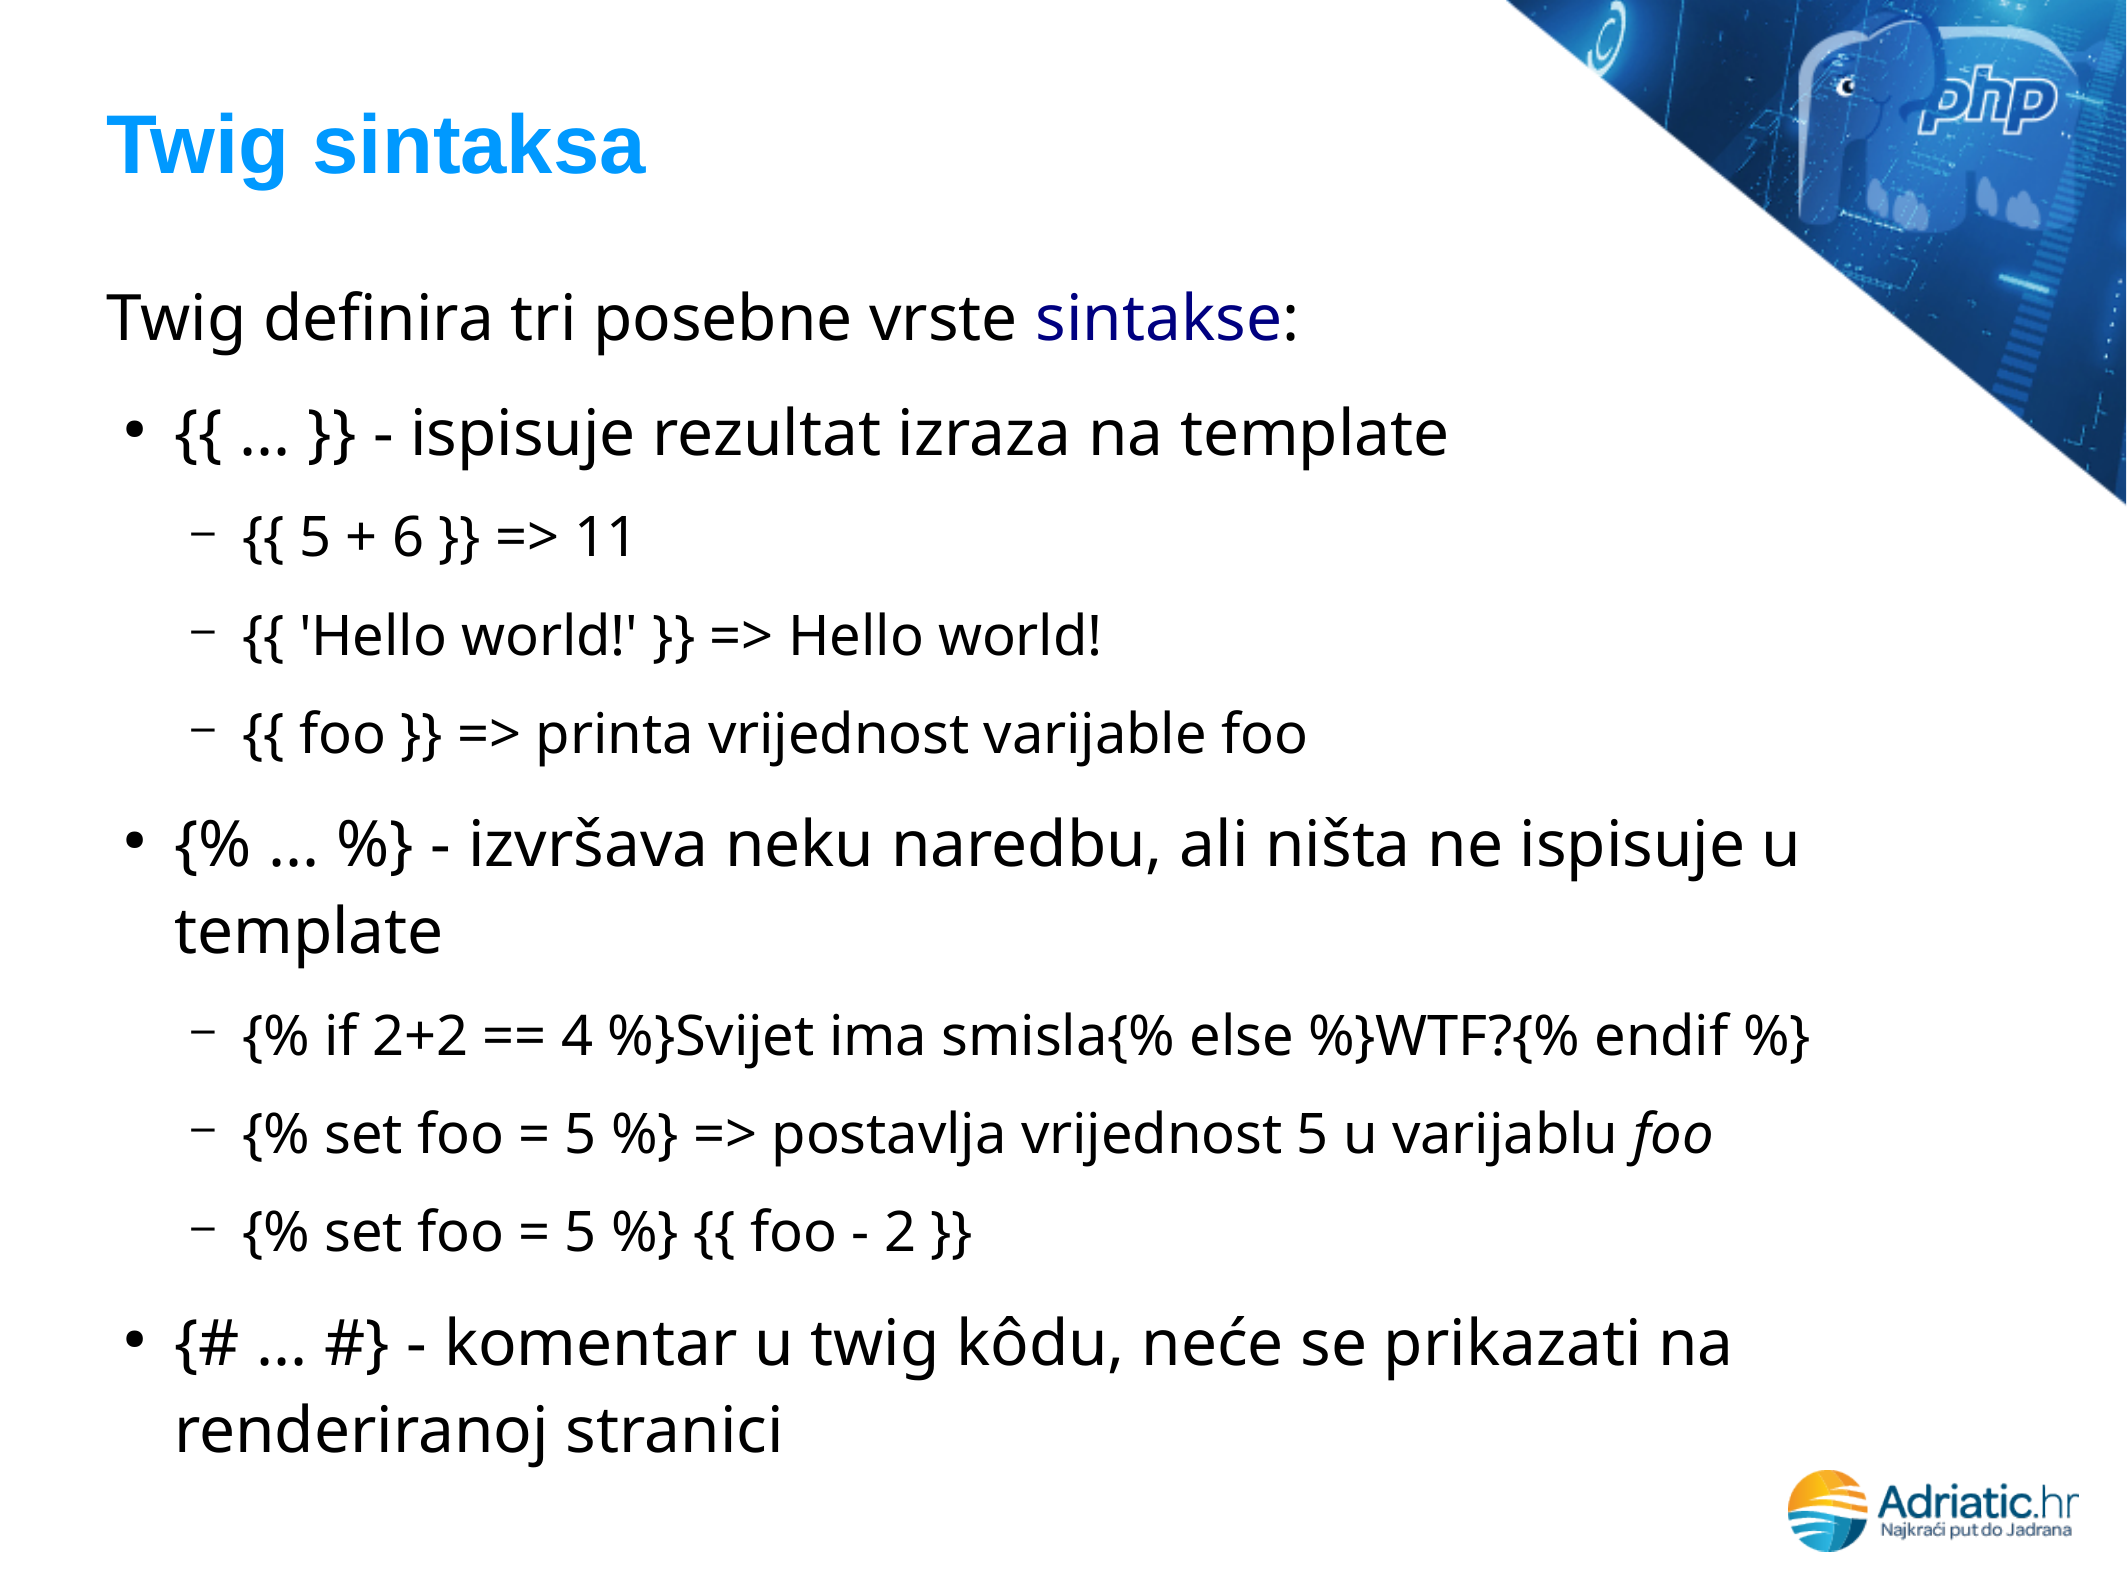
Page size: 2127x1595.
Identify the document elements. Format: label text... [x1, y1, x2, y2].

picture [1788, 1470, 2079, 1552]
title Twig sintaksa [106, 70, 1630, 219]
picture [1505, 0, 2127, 625]
list Twig definira tri posebne vrste sintakse: {{ ... }} - ispisuje rezultat izraza na template {{ 5 + 6 }} => 11 {{ 'Hello world!' }} => Hello world! {{ foo }} => printa vrijednost varijable foo {% ... %} - izvršava neku naredbu, ali ništa ne ispisuje u template {% if 2+2 == 4 %}Svijet ima smisla{% else %}WTF?{% endif %} {% set foo = 5 %} => postavlja vrijednost 5 u varijablu foo {% set foo = 5 %} {{ foo - 2 }} {# ... #} - komentar u twig kôdu, neće se prikazati na renderiranoj stranici [106, 271, 2020, 1477]
